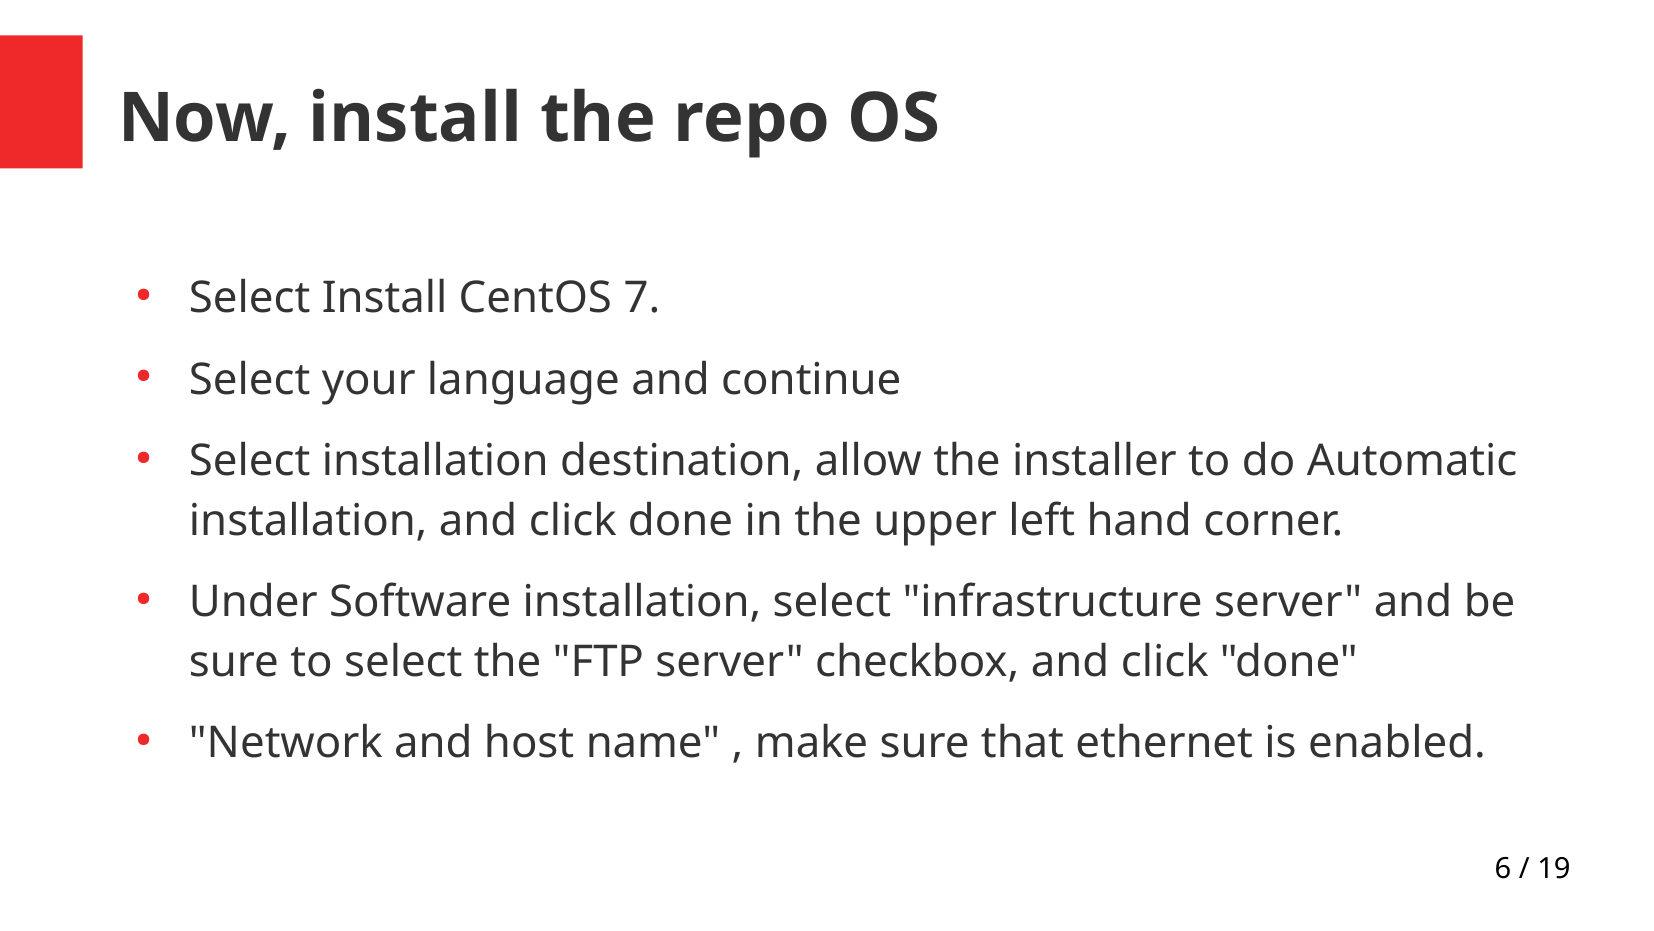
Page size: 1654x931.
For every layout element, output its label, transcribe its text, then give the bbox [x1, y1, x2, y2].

list Select Install CentOS 7. Select your language and continue Select installation destination, allow the installer to do Automatic installation, and click done in the upper left hand corner. Under Software installation, select "infrastructure server" and be sure to select the "FTP server" checkbox, and click "done" "Network and host name" , make sure that ethernet is enabled. [118, 265, 1536, 806]
title Now, install the repo OS [118, 37, 1571, 193]
